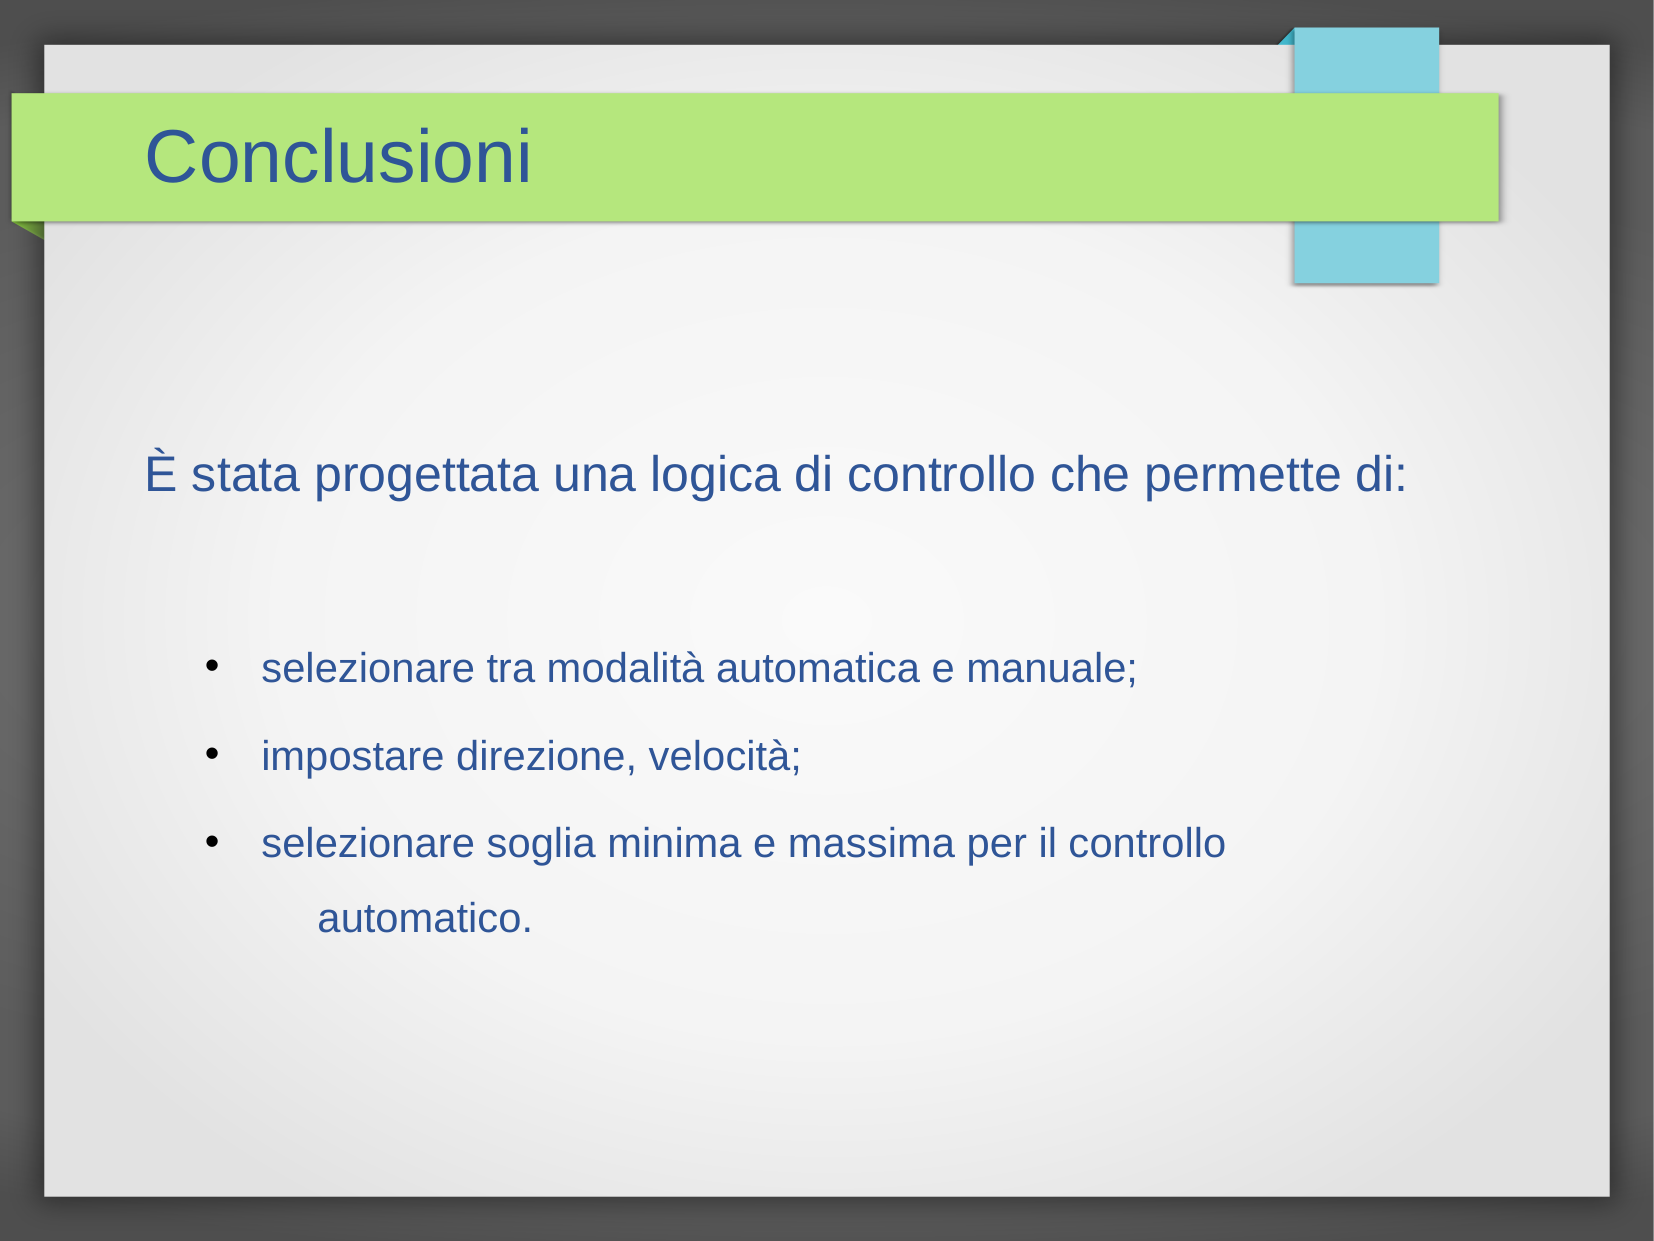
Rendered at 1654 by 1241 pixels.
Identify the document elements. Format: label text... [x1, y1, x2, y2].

text_box impostare direzione, velocità; [189, 695, 1358, 778]
text_box selezionare tra modalità automatica e manuale; [189, 607, 1358, 690]
text_box È stata progettata una logica di controllo che permette di: [129, 410, 1548, 503]
text_box selezionare soglia minima e massima per il controllo automatico. [189, 783, 1358, 941]
text_box Conclusioni [129, 107, 1358, 214]
